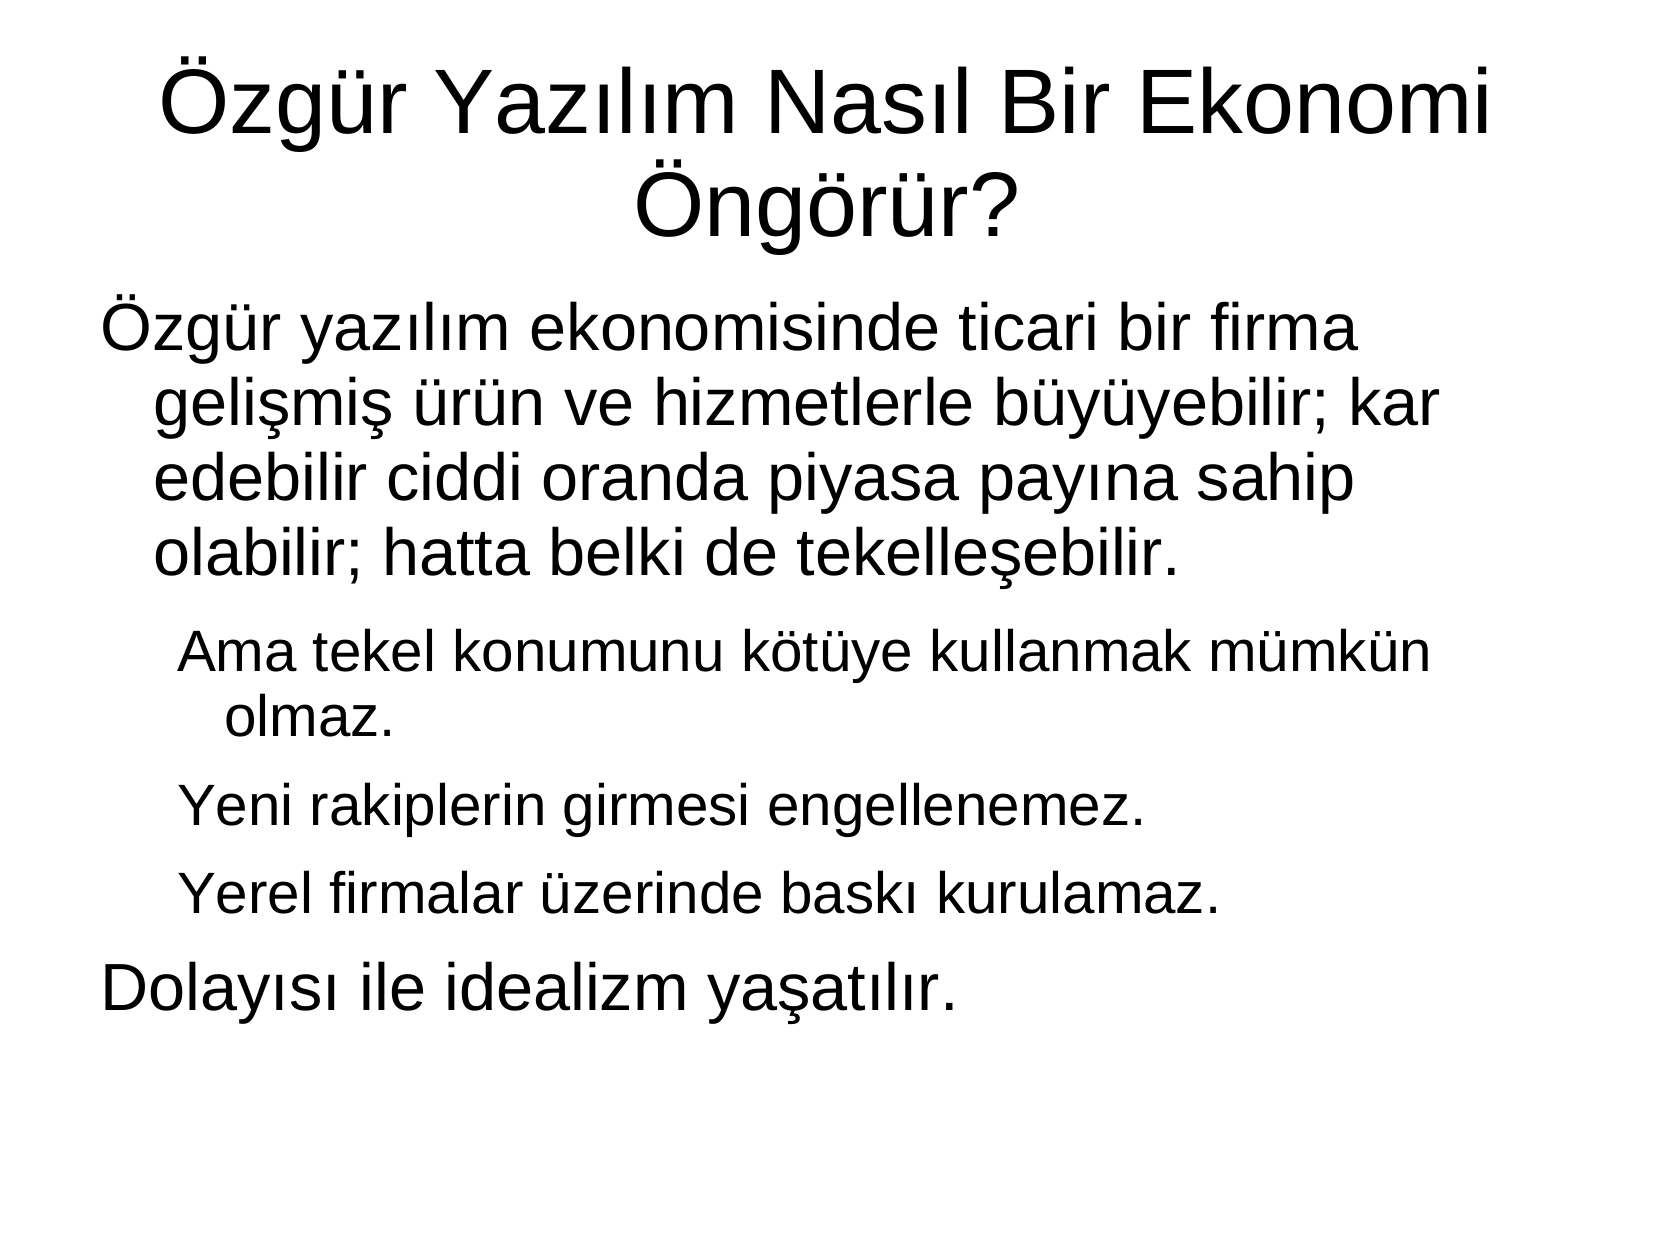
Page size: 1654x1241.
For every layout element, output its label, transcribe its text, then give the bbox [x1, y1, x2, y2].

list Özgür yazılım ekonomisinde ticari bir firma gelişmiş ürün ve hizmetlerle büyüyebilir; kar edebilir ciddi oranda piyasa payına sahip olabilir; hatta belki de tekelleşebilir. Ama tekel konumunu kötüye kullanmak mümkün olmaz. Yeni rakiplerin girmesi engellenemez. Yerel firmalar üzerinde baskı kurulamaz. Dolayısı ile idealizm yaşatılır. [82, 290, 1571, 1109]
title Özgür Yazılım Nasıl Bir Ekonomi Öngörür? [82, 39, 1571, 267]
